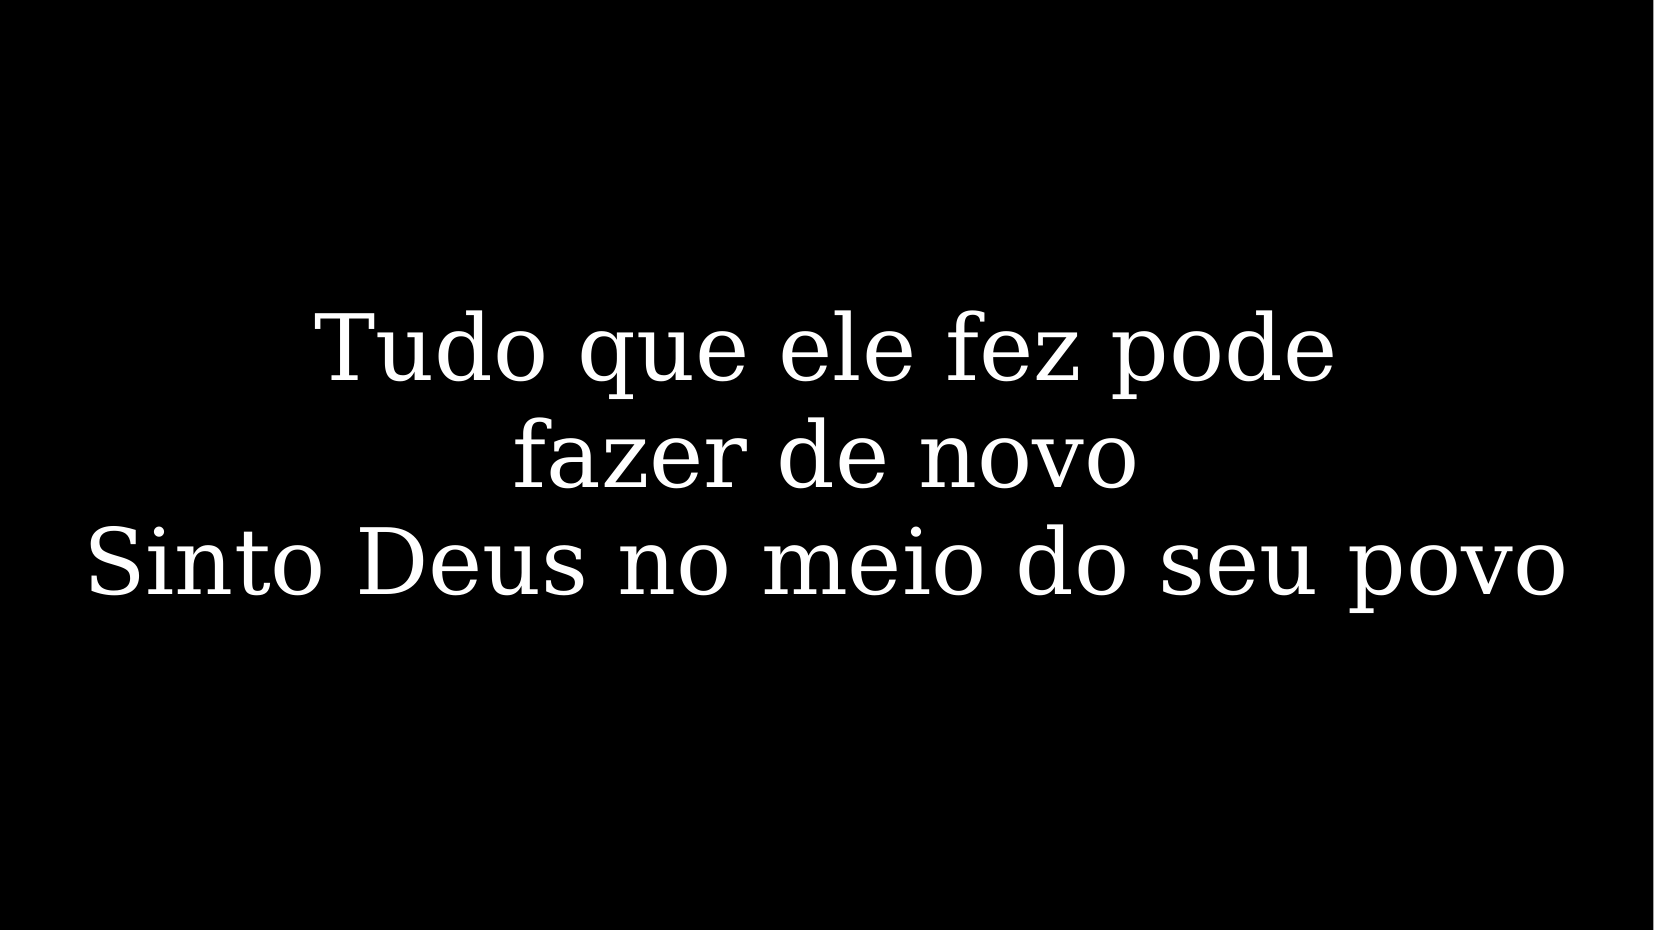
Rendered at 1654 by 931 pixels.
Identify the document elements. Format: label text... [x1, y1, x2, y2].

subtitle Tudo que ele fez pode fazer de novo Sinto Deus no meio do seu povo [82, 36, 1571, 875]
